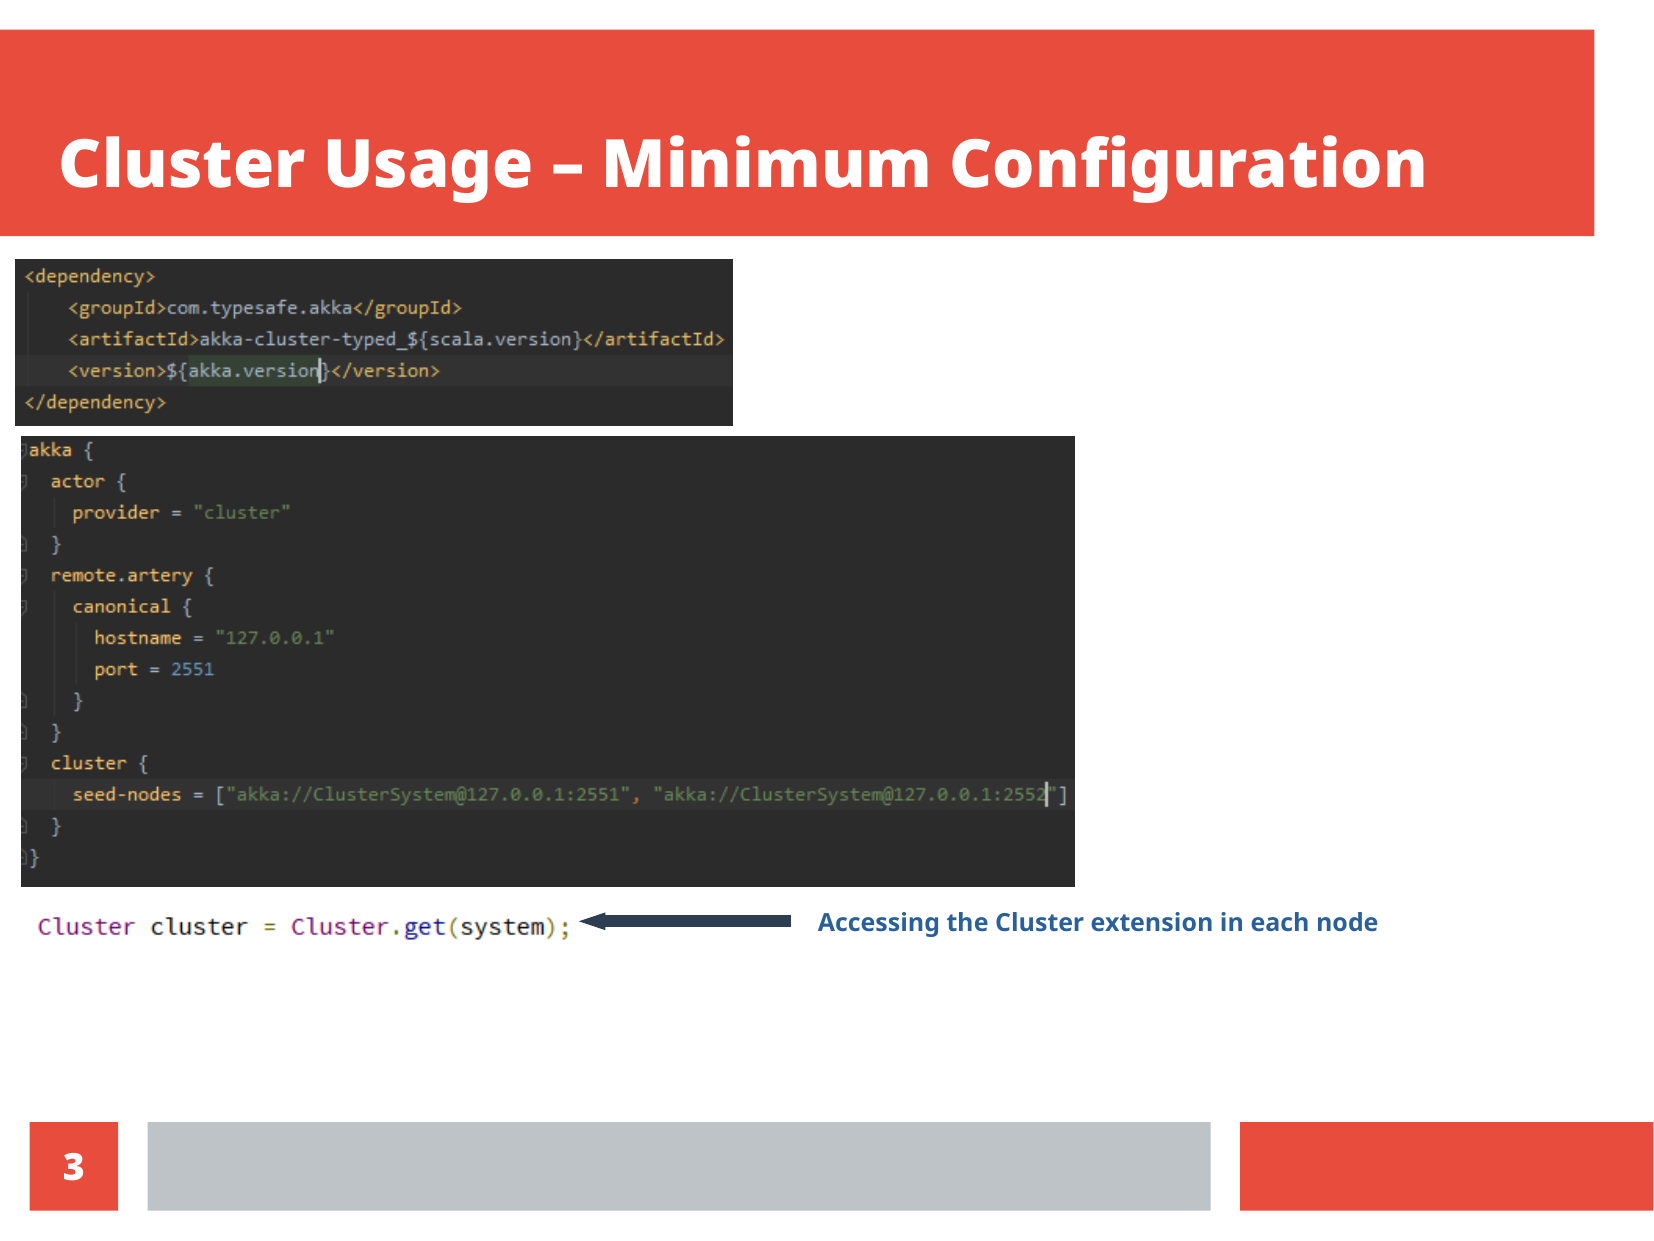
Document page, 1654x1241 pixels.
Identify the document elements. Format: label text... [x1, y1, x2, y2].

picture [21, 436, 1075, 887]
picture [15, 259, 733, 426]
picture [23, 897, 597, 962]
text_box Accessing the Cluster extension in each node [803, 897, 1333, 947]
title Cluster Usage – Minimum Configuration [59, 59, 1595, 207]
